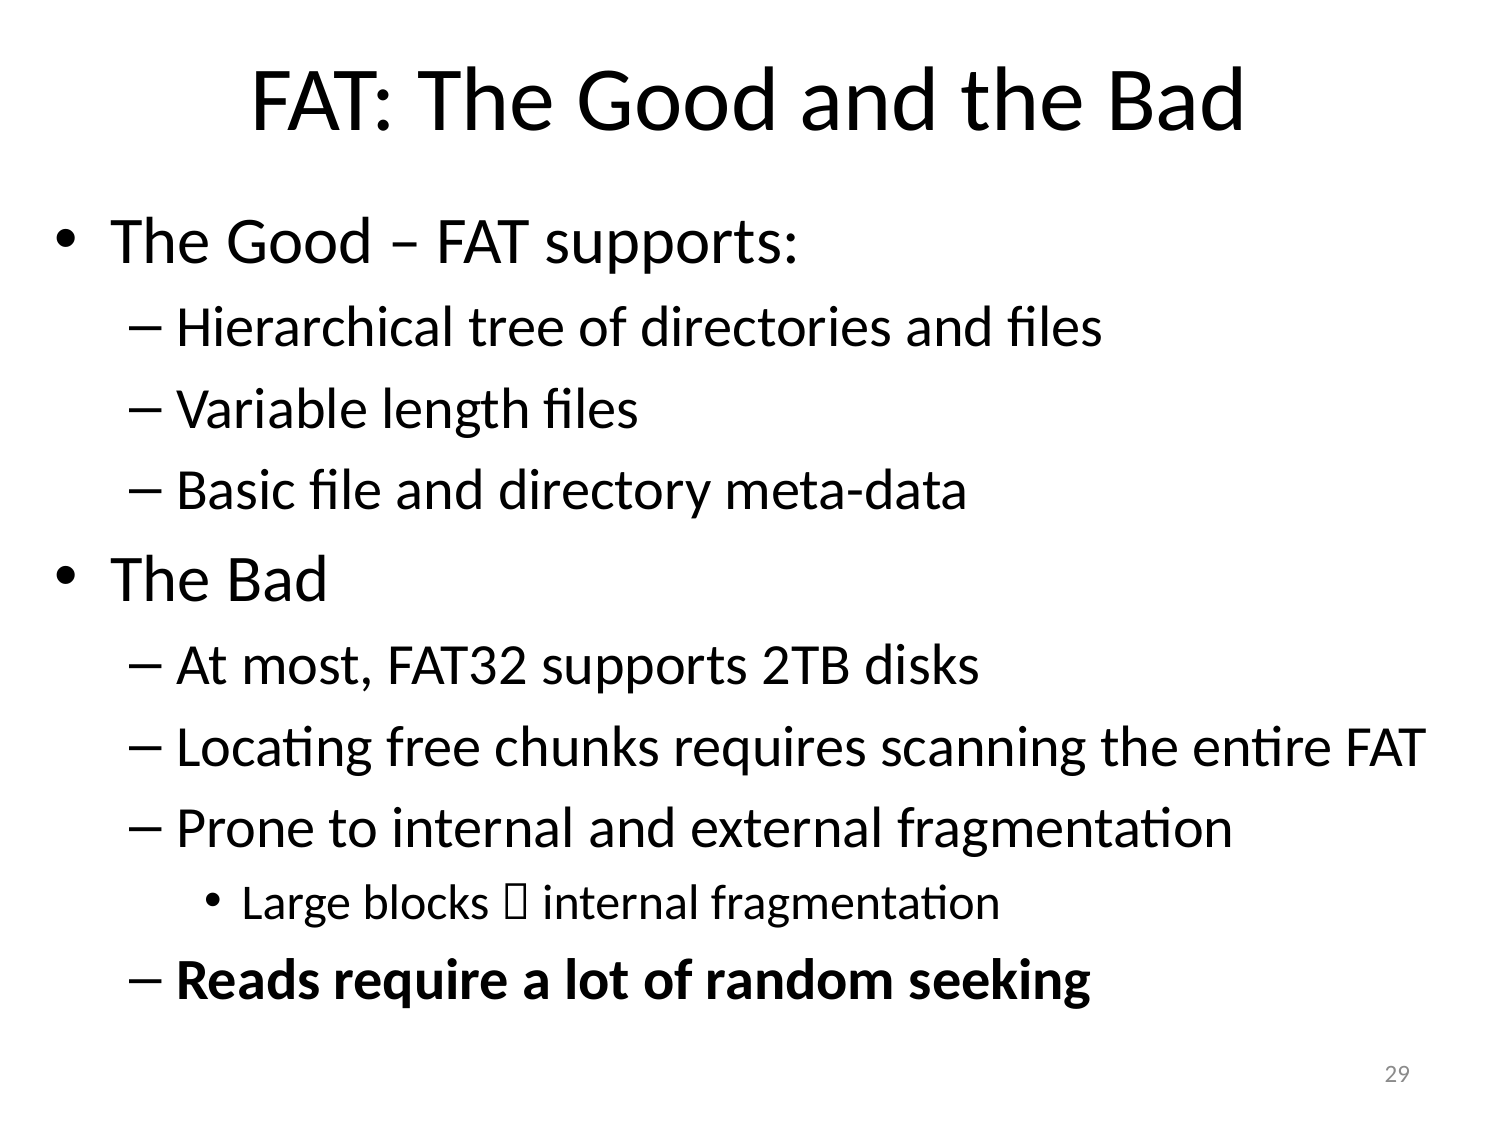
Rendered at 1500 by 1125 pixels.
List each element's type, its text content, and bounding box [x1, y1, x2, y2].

list The Good – FAT supports: Hierarchical tree of directories and files Variable length files Basic file and directory meta-data The Bad At most, FAT32 supports 2TB disks Locating free chunks requires scanning the entire FAT Prone to internal and external fragmentation Large blocks  internal fragmentation Reads require a lot of random seeking [39, 189, 1463, 1086]
slide_number <number> [1074, 1042, 1425, 1103]
title FAT: The Good and the Bad [75, 0, 1425, 188]
